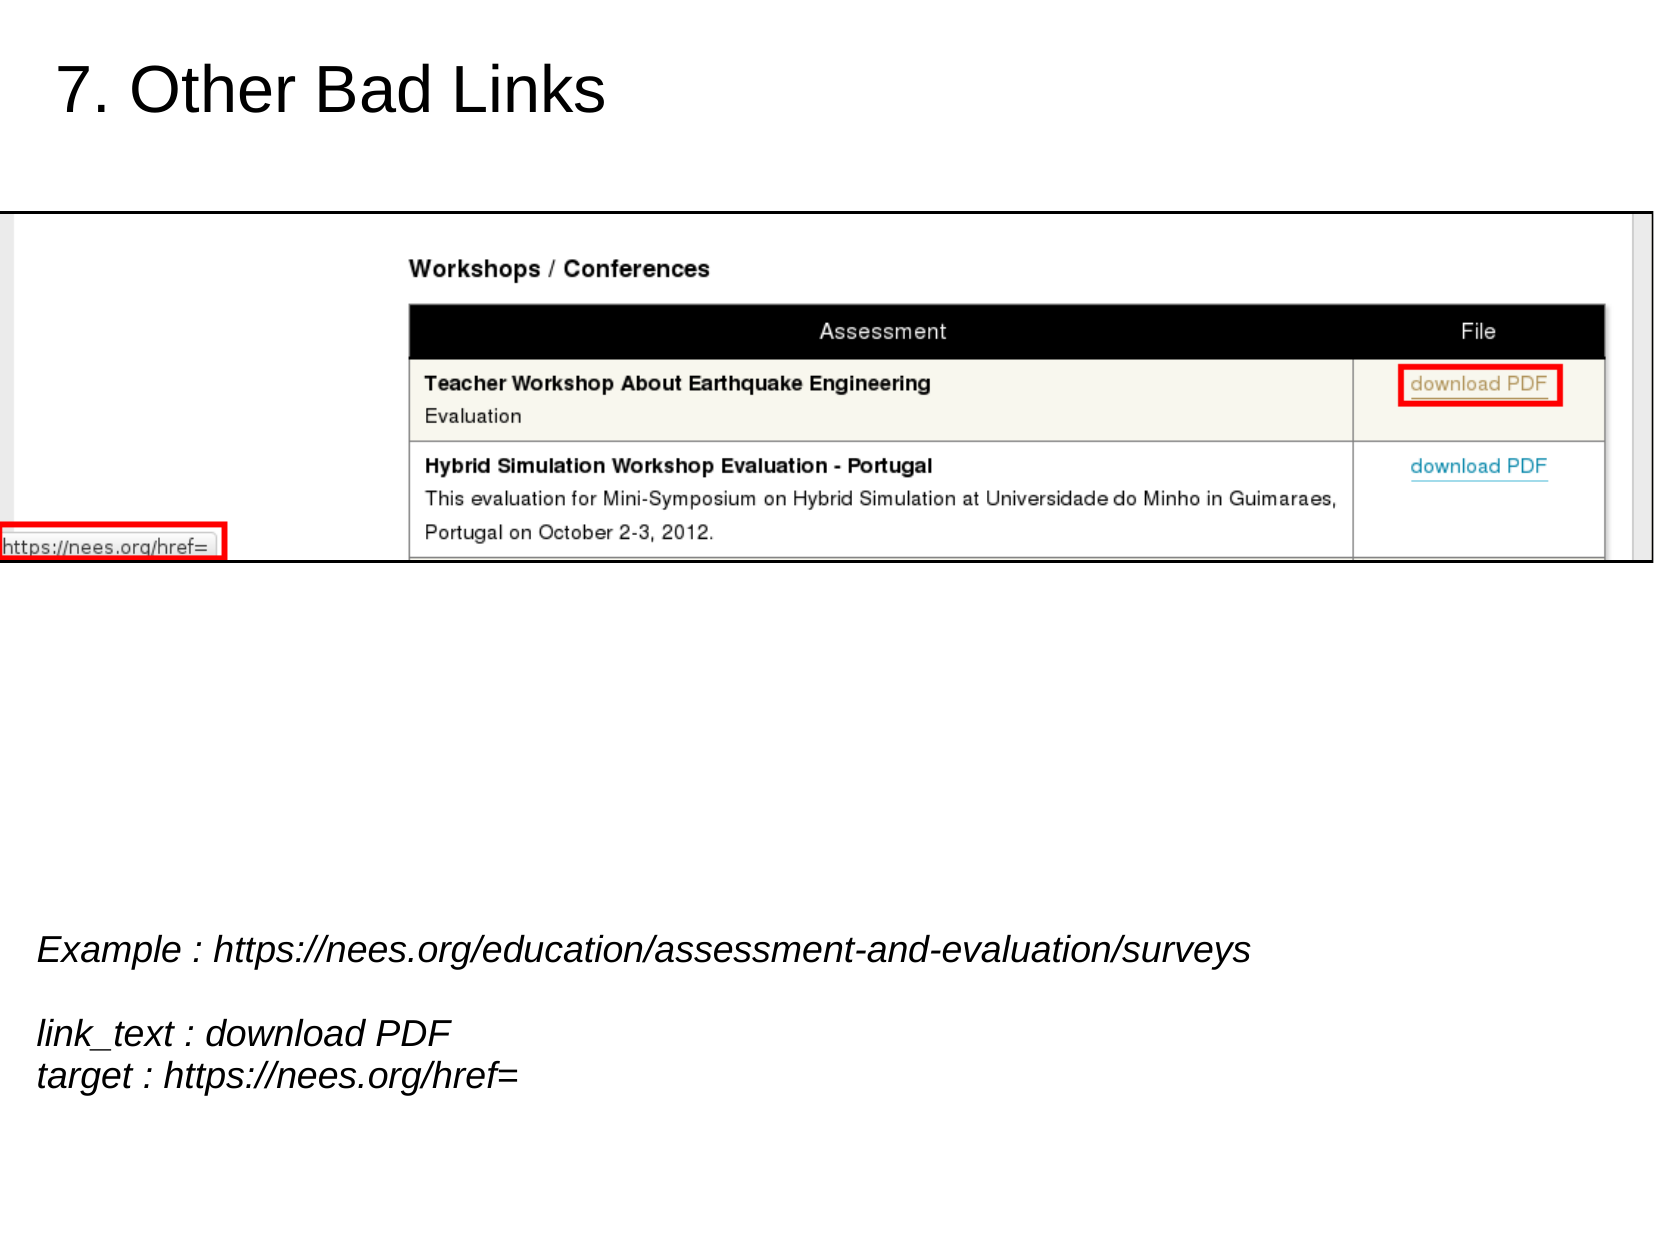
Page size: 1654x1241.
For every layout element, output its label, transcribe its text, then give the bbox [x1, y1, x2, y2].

text_box 7. Other Bad Links [41, 45, 1456, 166]
text_box Example : https://nees.org/education/assessment-and-evaluation/surveys link_text : download PDF target : https://nees.org/href= [21, 920, 1576, 1104]
picture [0, 214, 1653, 560]
